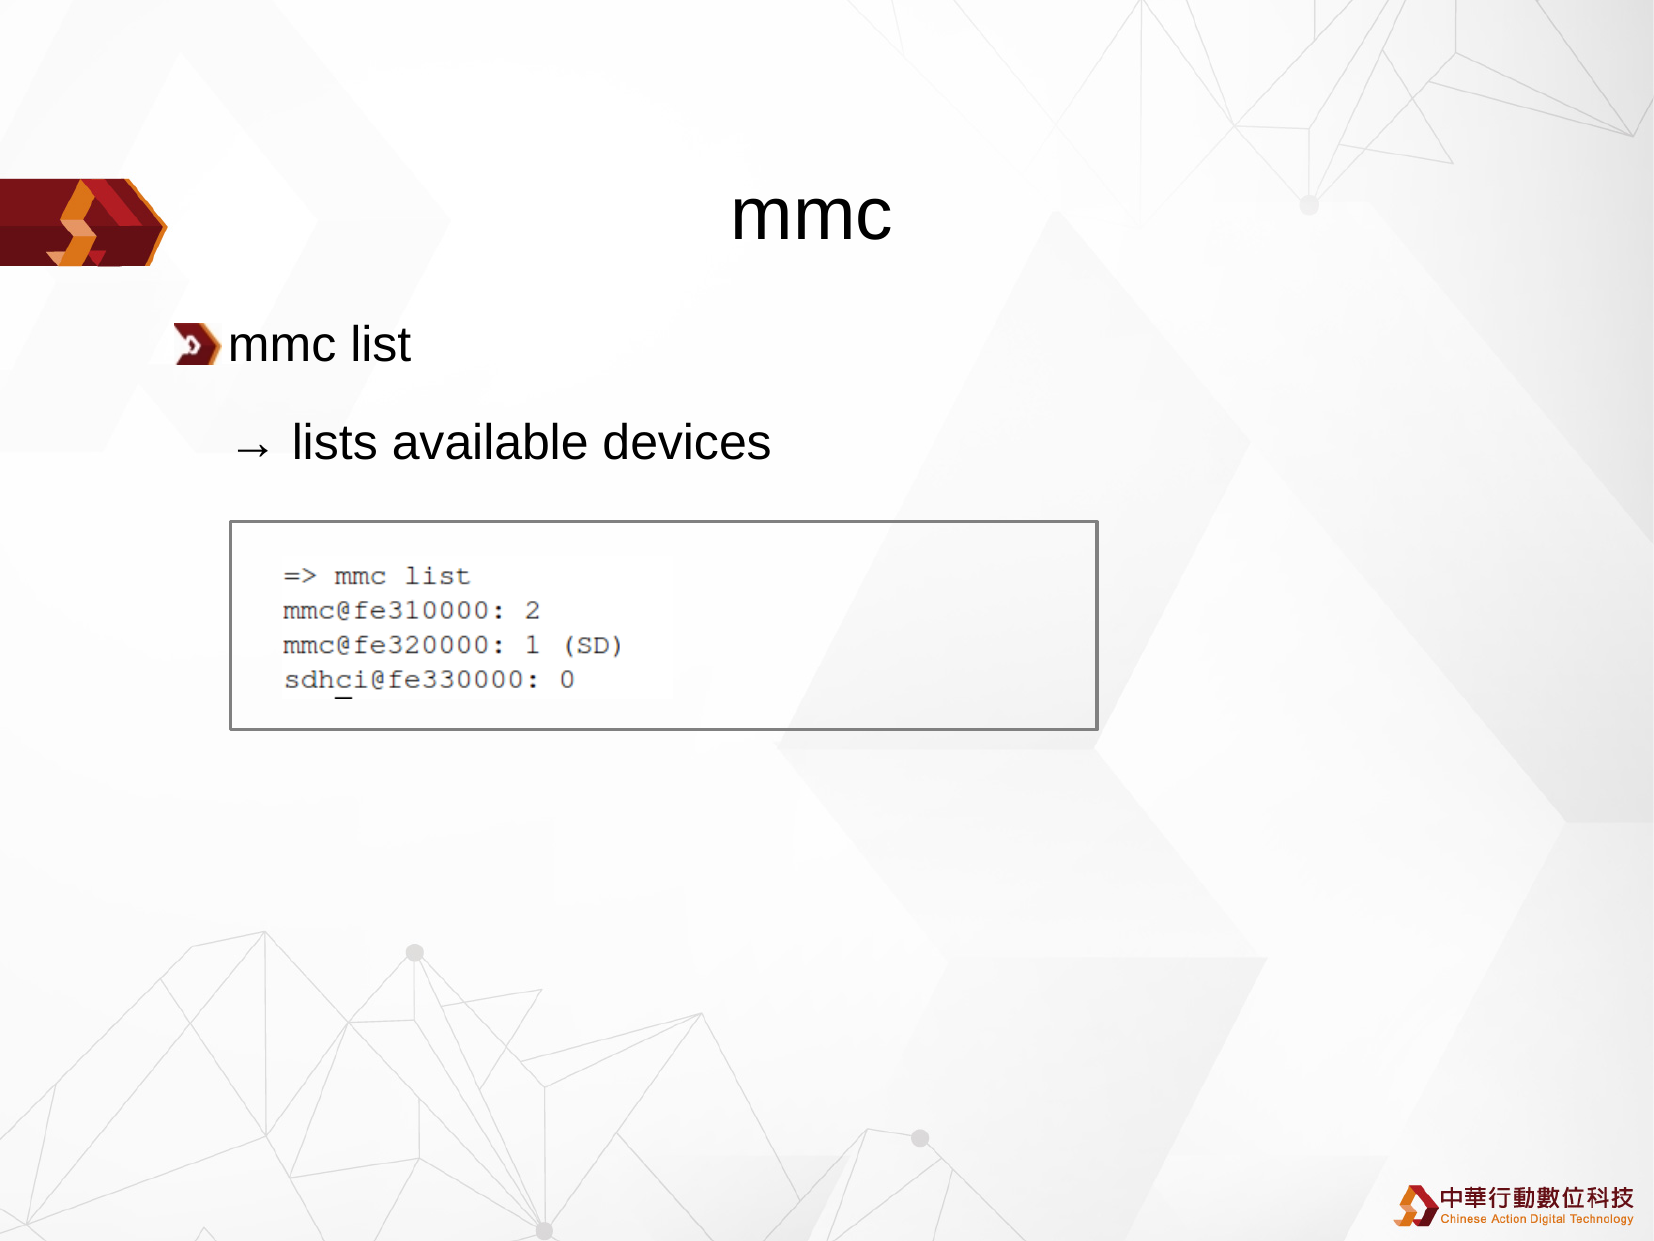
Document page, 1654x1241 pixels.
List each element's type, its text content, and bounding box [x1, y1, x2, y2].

list mmc list → lists available devices [118, 316, 1471, 1036]
picture [0, 0, 1654, 1241]
title mmc [118, 129, 1506, 298]
